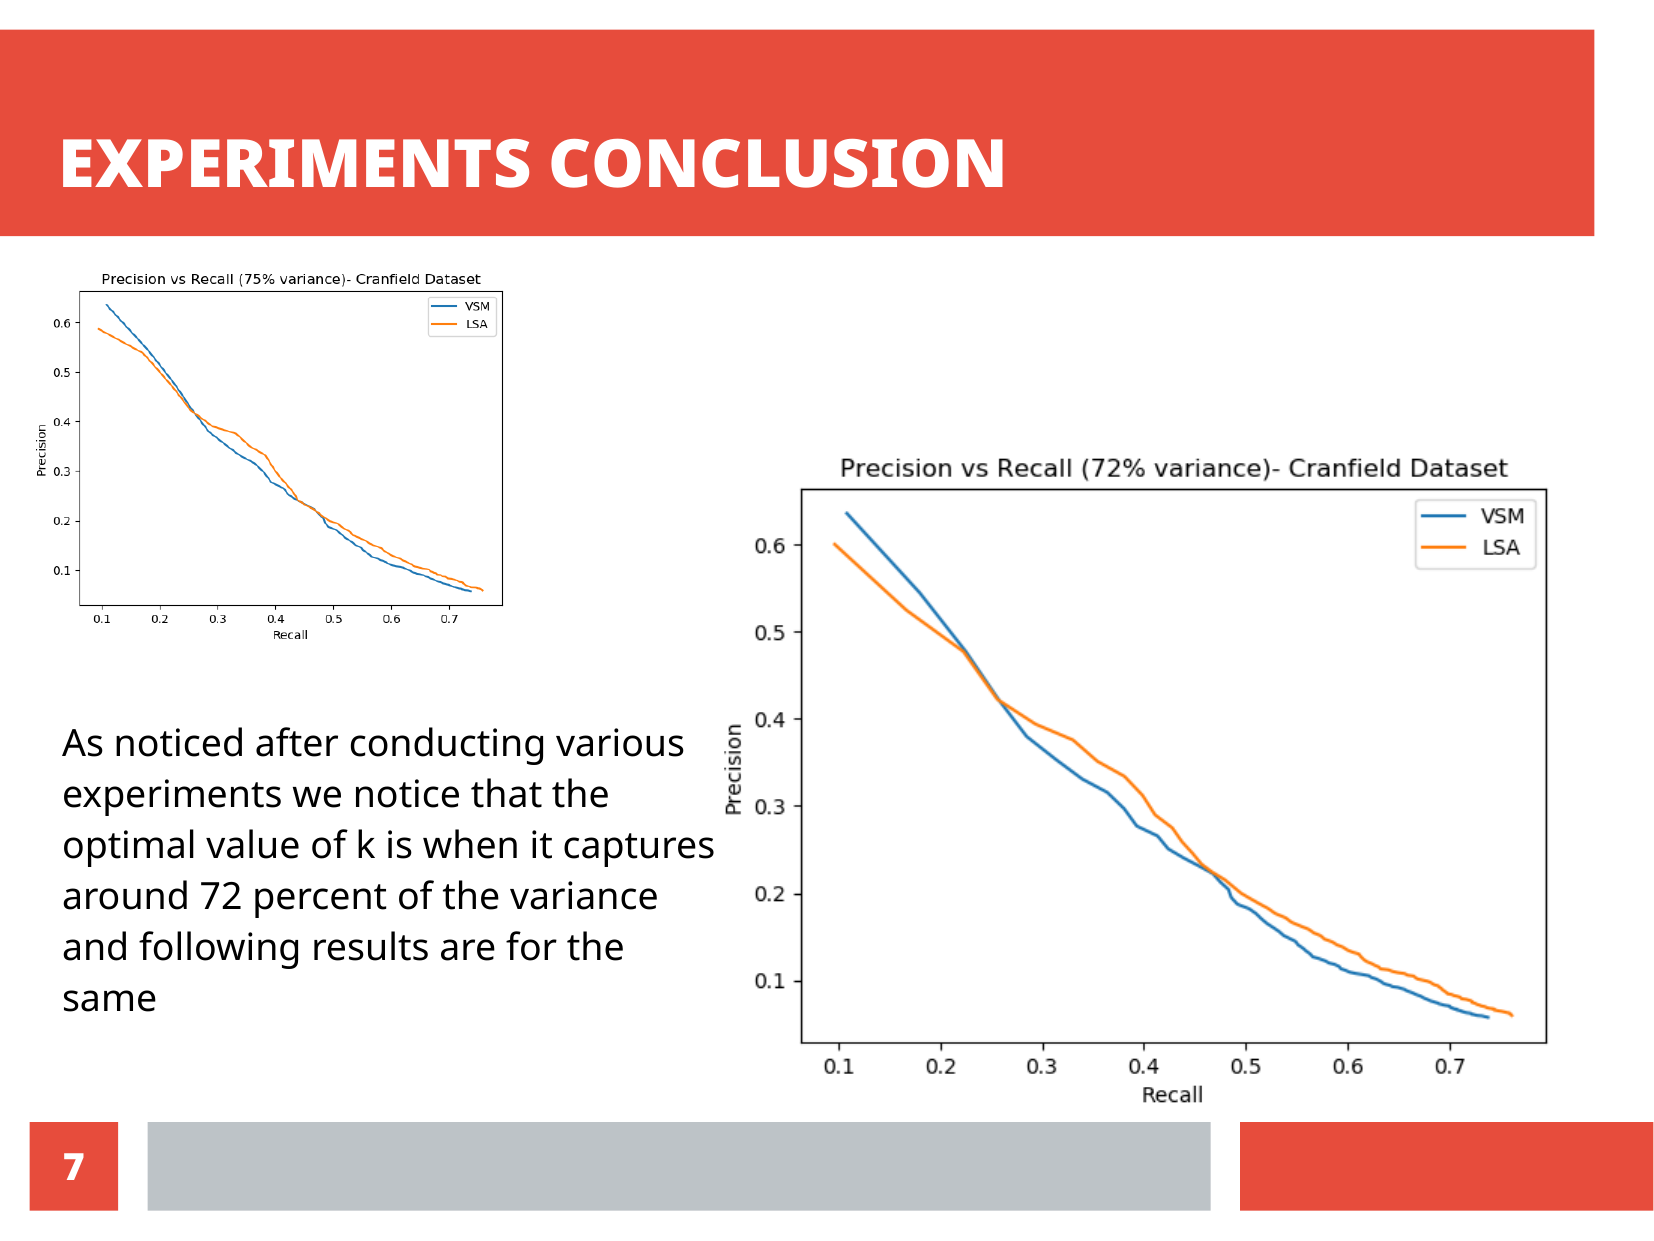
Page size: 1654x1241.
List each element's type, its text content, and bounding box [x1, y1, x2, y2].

title EXPERIMENTS CONCLUSION [59, 59, 1595, 207]
text_box As noticed after conducting various experiments we notice that the optimal value of k is when it captures around 72 percent of the variance and following results are for the same [47, 708, 733, 1029]
picture [11, 241, 556, 650]
picture [681, 402, 1642, 1123]
